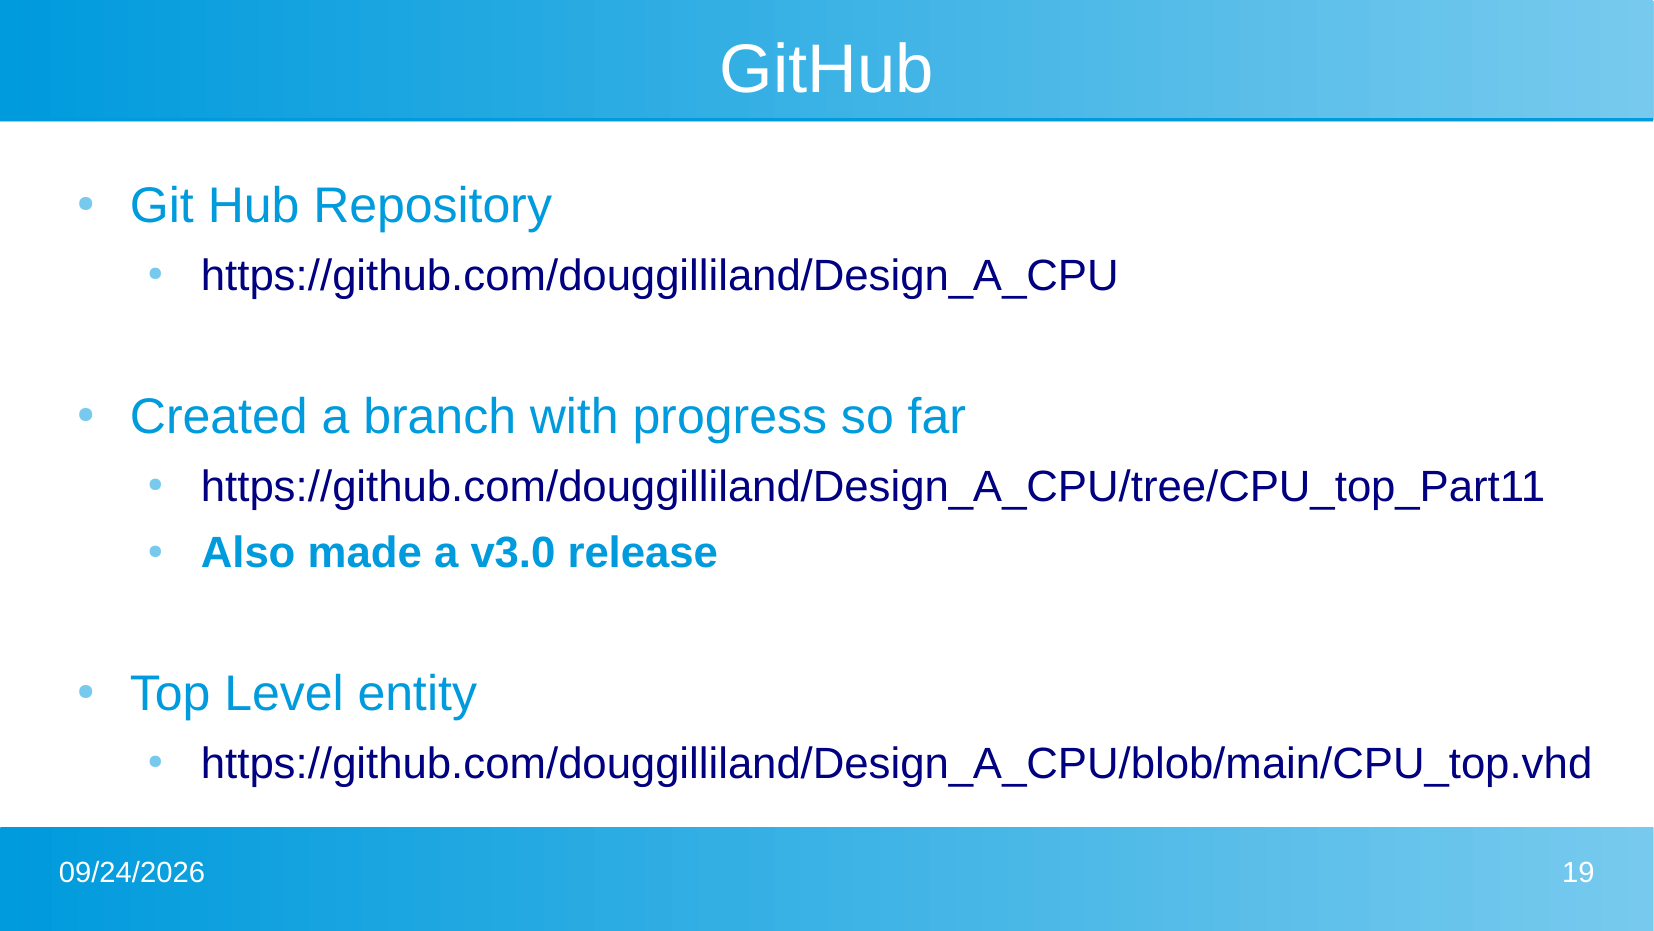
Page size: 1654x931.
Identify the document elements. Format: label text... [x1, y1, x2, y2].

title GitHub [59, 29, 1595, 108]
list Git Hub Repository https://github.com/douggilliland/Design_A_CPU Created a branch with progress so far https://github.com/douggilliland/Design_A_CPU/tree/CPU_top_Part11 Also made a v3.0 release Top Level entity https://github.com/douggilliland/Design_A_CPU/blob/main/CPU_top.vhd [59, 177, 1595, 768]
